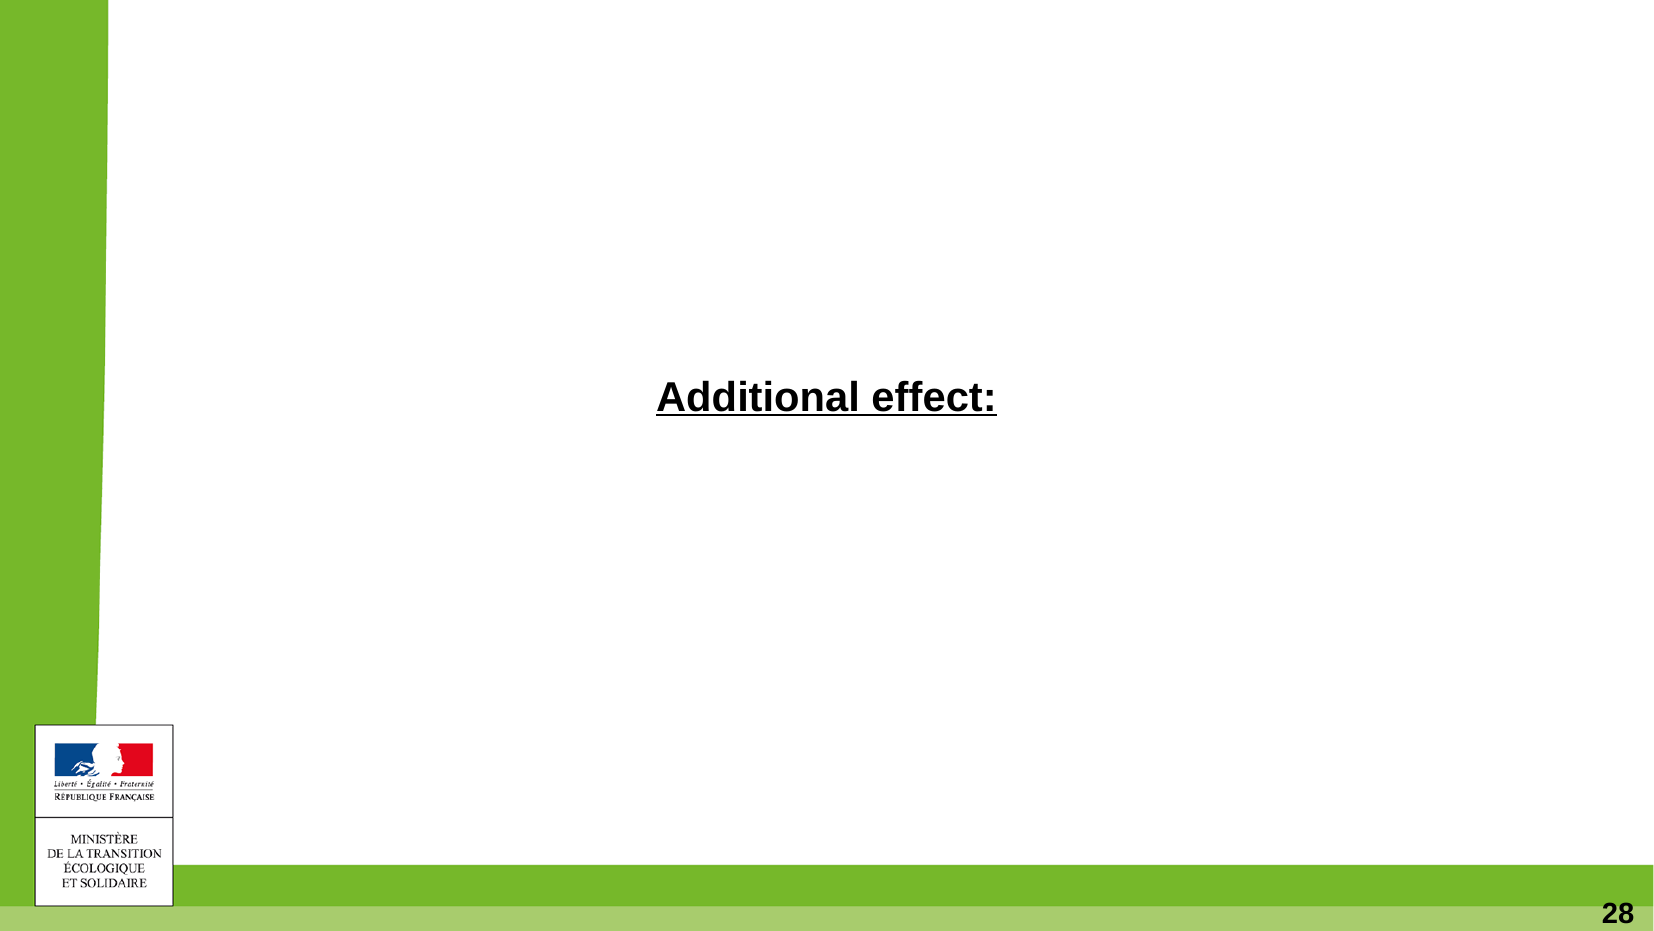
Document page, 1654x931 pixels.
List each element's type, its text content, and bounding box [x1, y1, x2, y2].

picture [0, 0, 1654, 931]
subtitle Additional effect: [82, 37, 1571, 758]
